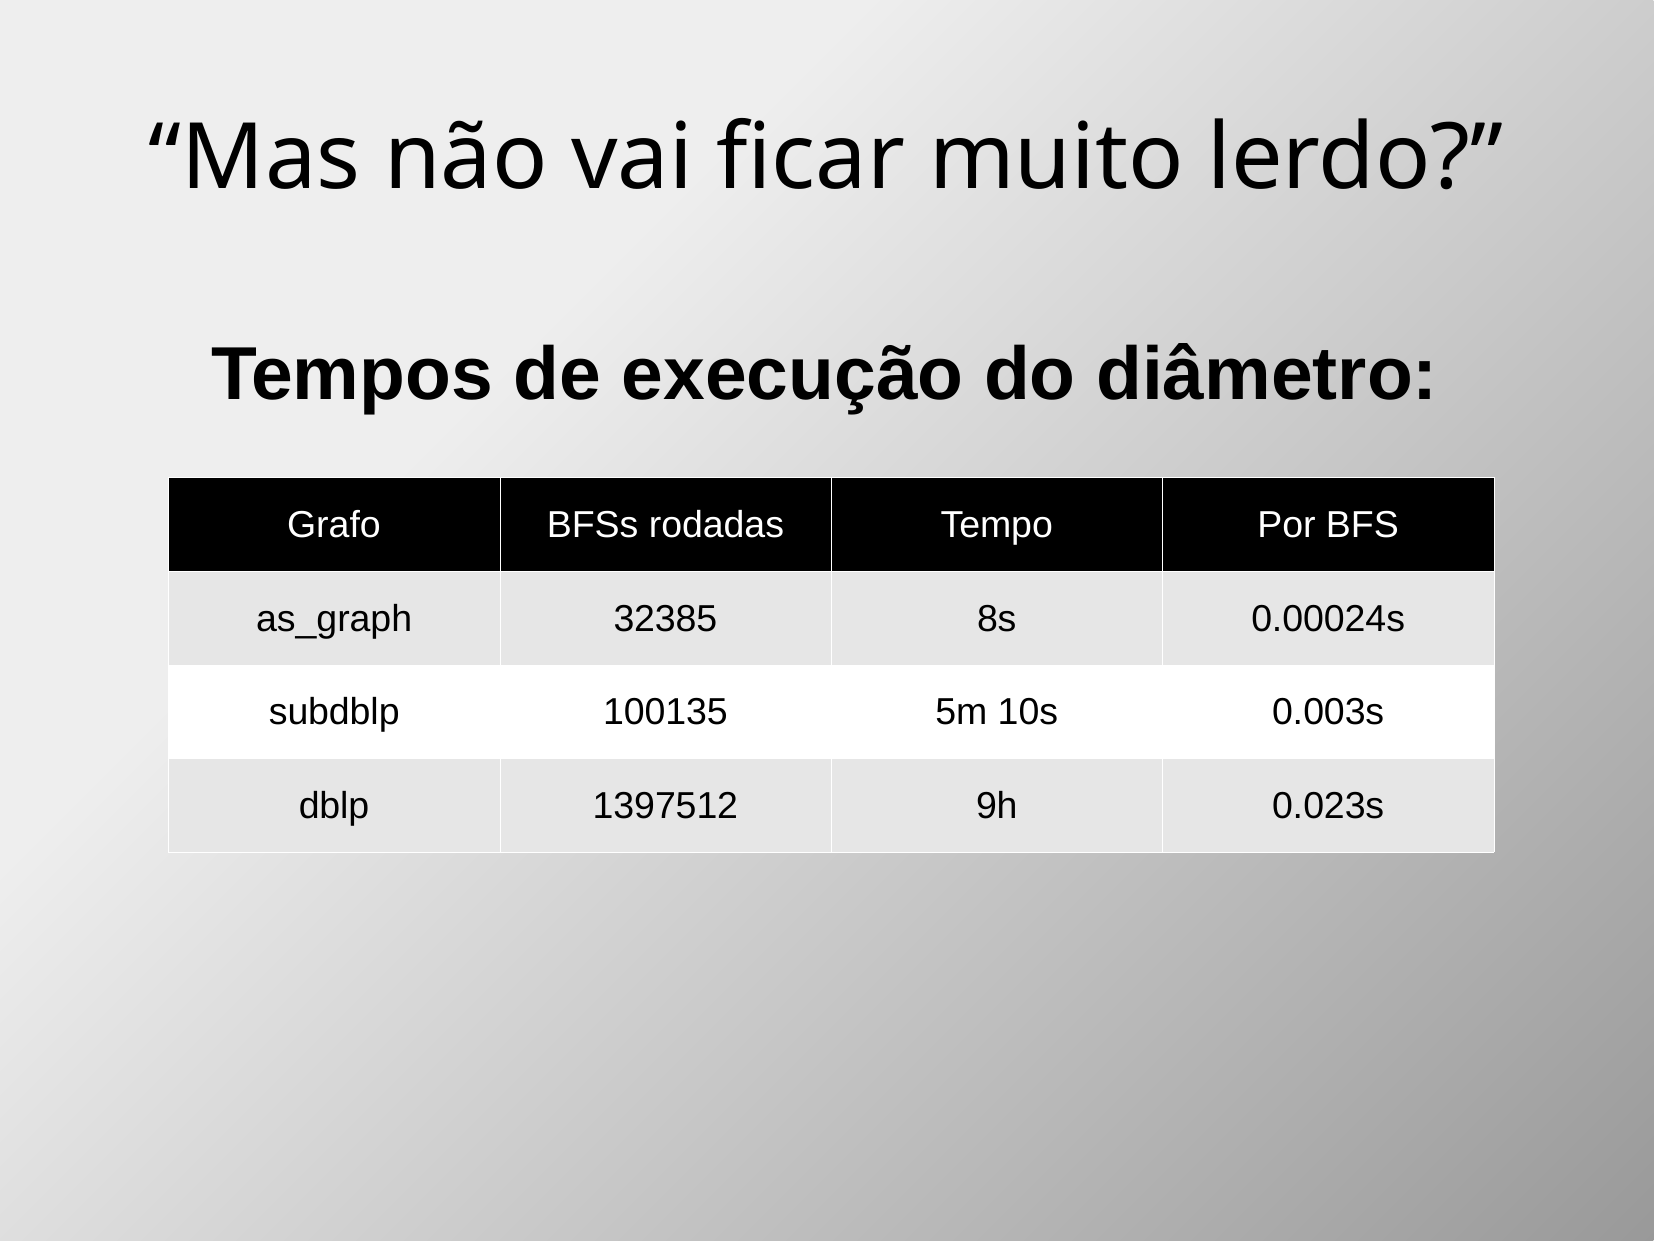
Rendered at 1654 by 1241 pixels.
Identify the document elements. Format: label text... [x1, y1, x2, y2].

table_header Por BFS [1163, 478, 1494, 571]
table_cell 9h [832, 759, 1162, 852]
table_cell 8s [832, 572, 1162, 665]
table_header Tempo [832, 478, 1162, 571]
table_cell 1397512 [501, 759, 831, 852]
table_cell 5m 10s [832, 666, 1162, 758]
table_cell as_graph [169, 572, 500, 665]
table_cell 100135 [501, 666, 831, 758]
table_cell 0.023s [1163, 759, 1494, 852]
table_cell 32385 [501, 572, 831, 665]
table_cell 0.003s [1163, 666, 1494, 758]
table_cell subdblp [169, 666, 500, 758]
text_box Tempos de execução do diâmetro: [30, 323, 1621, 423]
table_header Grafo [169, 478, 500, 571]
title “Mas não vai ficar muito lerdo?” [82, 49, 1571, 257]
table_header BFSs rodadas [501, 478, 831, 571]
table_cell dblp [169, 759, 500, 852]
table_cell 0.00024s [1163, 572, 1494, 665]
